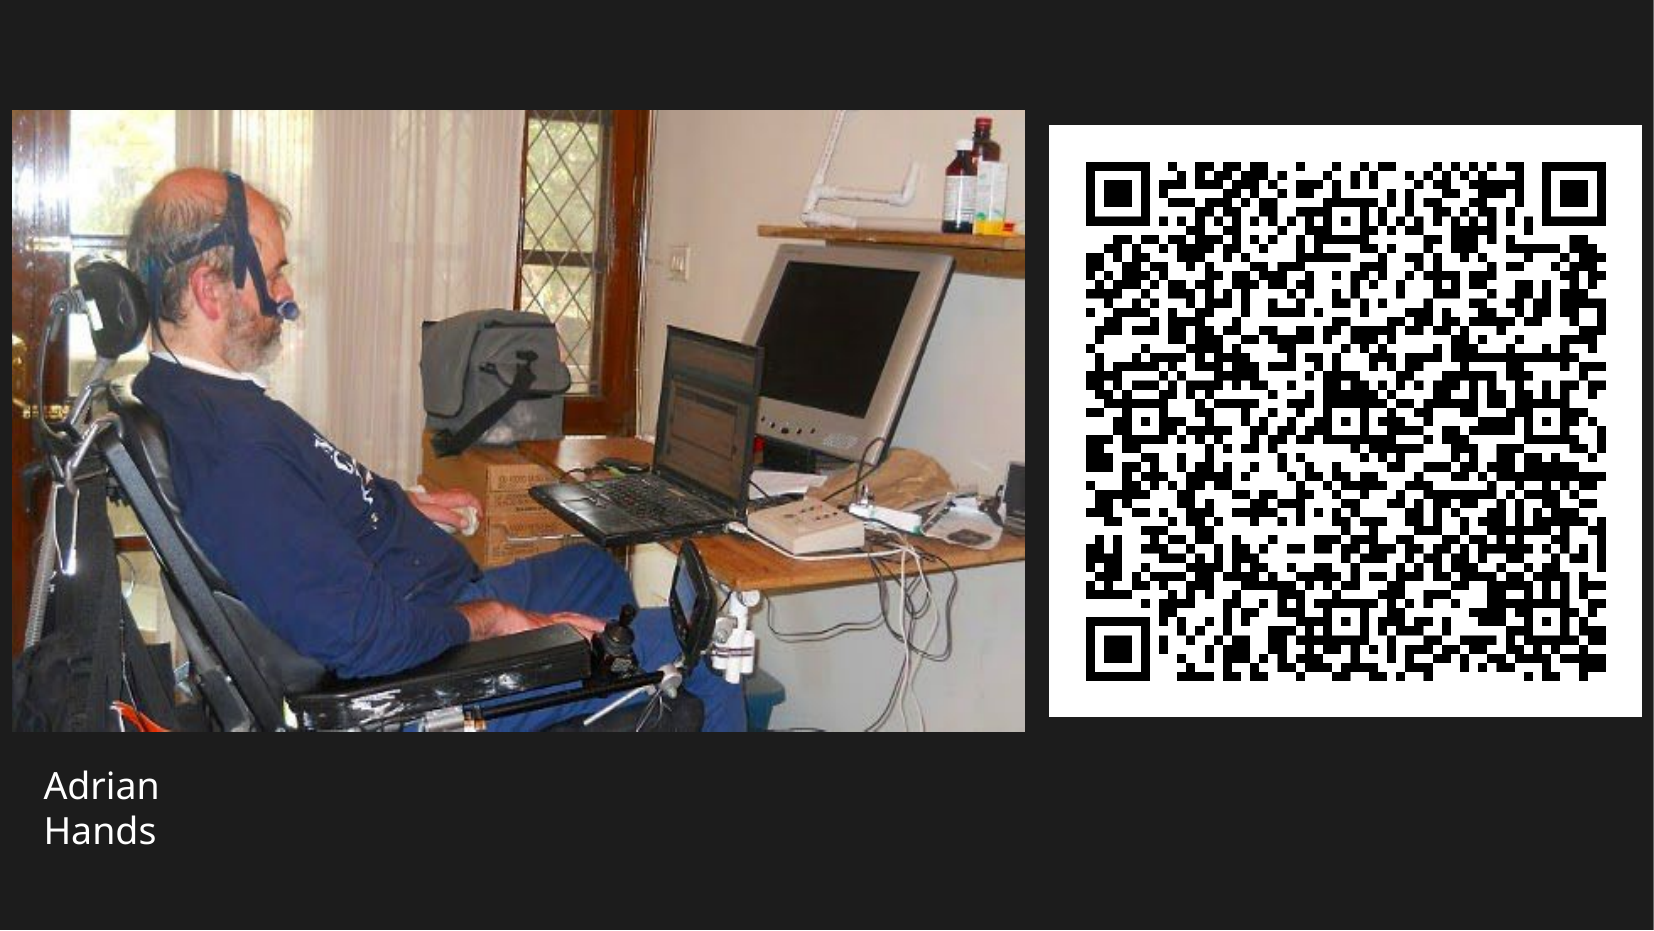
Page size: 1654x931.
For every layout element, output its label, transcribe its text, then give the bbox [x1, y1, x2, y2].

picture [1049, 125, 1642, 717]
text_box Adrian Hands [28, 747, 254, 820]
picture [12, 110, 1025, 732]
